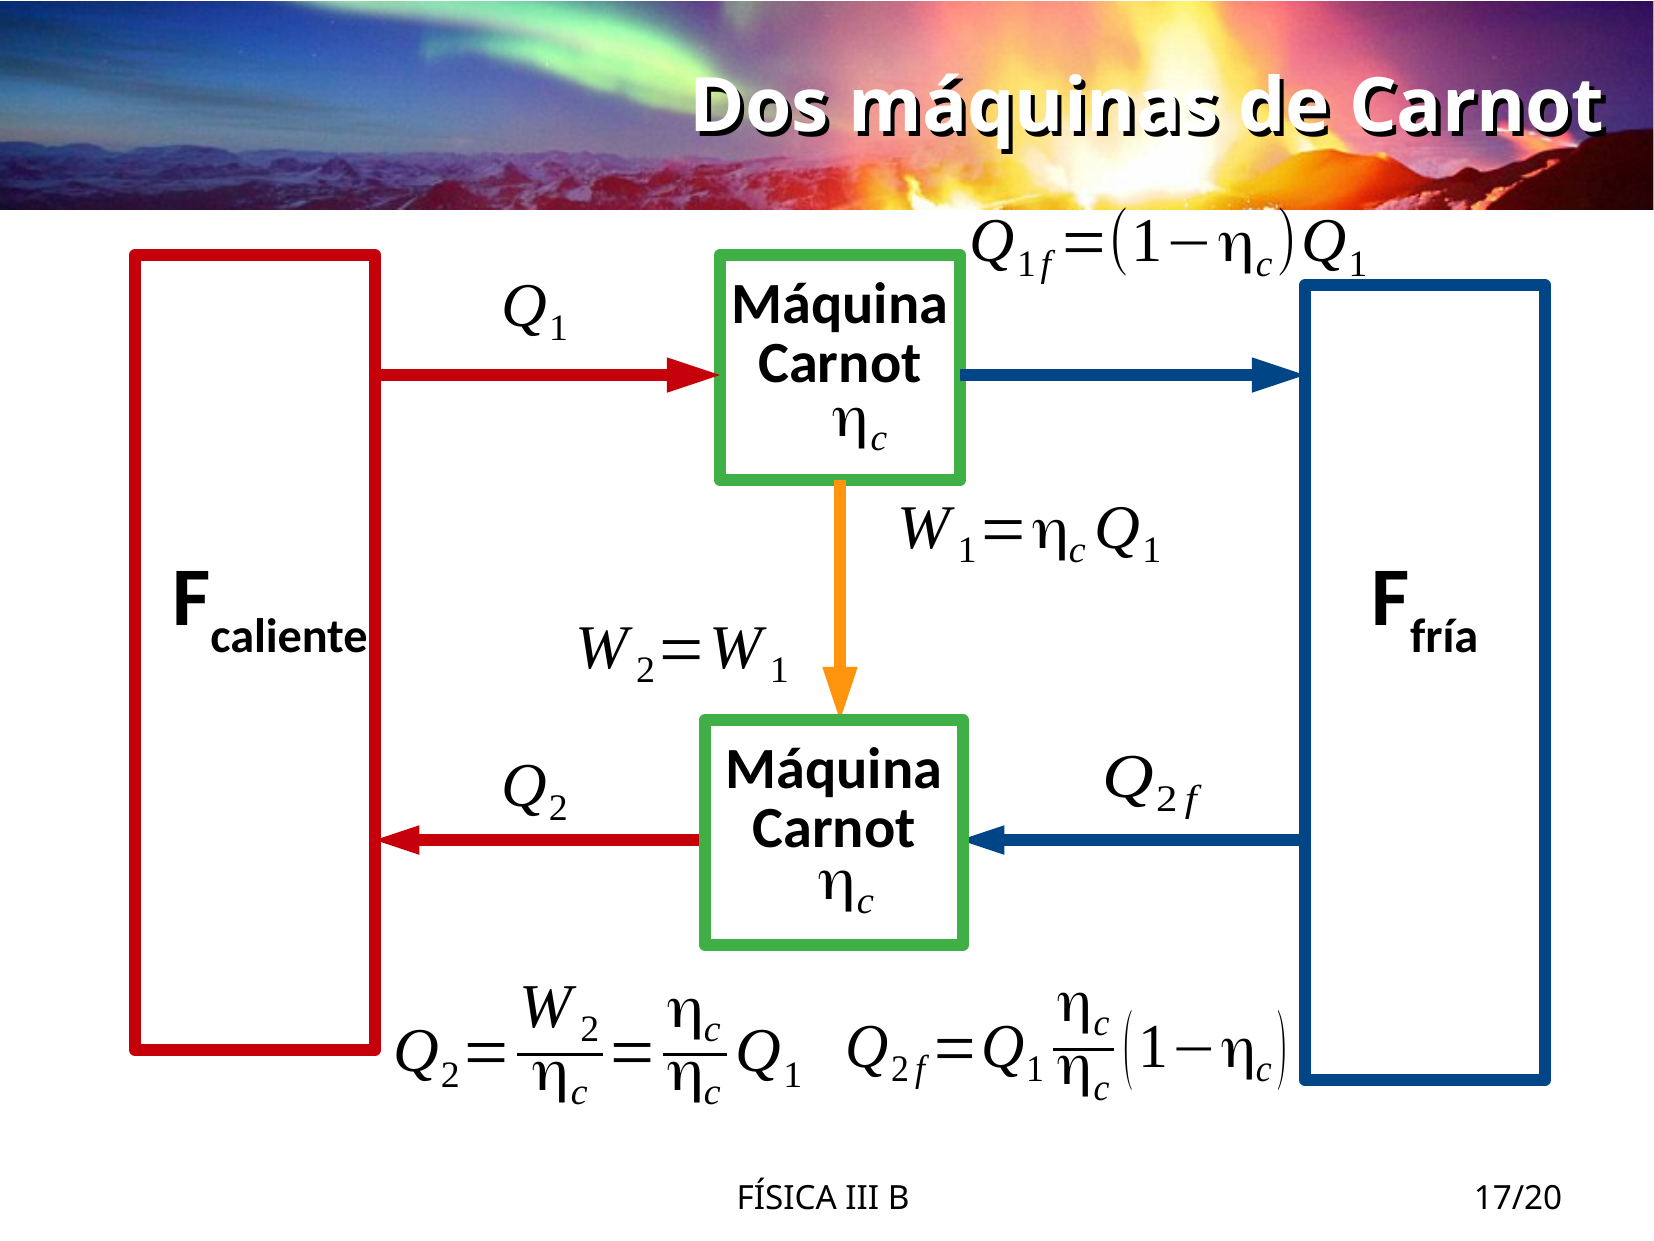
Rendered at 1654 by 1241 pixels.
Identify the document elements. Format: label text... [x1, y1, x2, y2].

picture [0, 1, 1654, 210]
chart [569, 612, 796, 691]
text_box Ffría [1305, 555, 1546, 691]
chart [495, 270, 575, 349]
text_box Fcaliente [150, 555, 391, 691]
text_box Máquina Carnot [705, 720, 964, 946]
text_box Máquina Carnot [720, 255, 961, 481]
chart [890, 492, 1168, 571]
chart [386, 971, 809, 1113]
chart [839, 990, 1295, 1108]
chart [1095, 741, 1210, 820]
chart [963, 205, 1374, 285]
chart [810, 868, 882, 923]
chart [825, 405, 895, 459]
chart [495, 750, 575, 829]
title Dos máquinas de Carnot [45, 15, 1606, 191]
